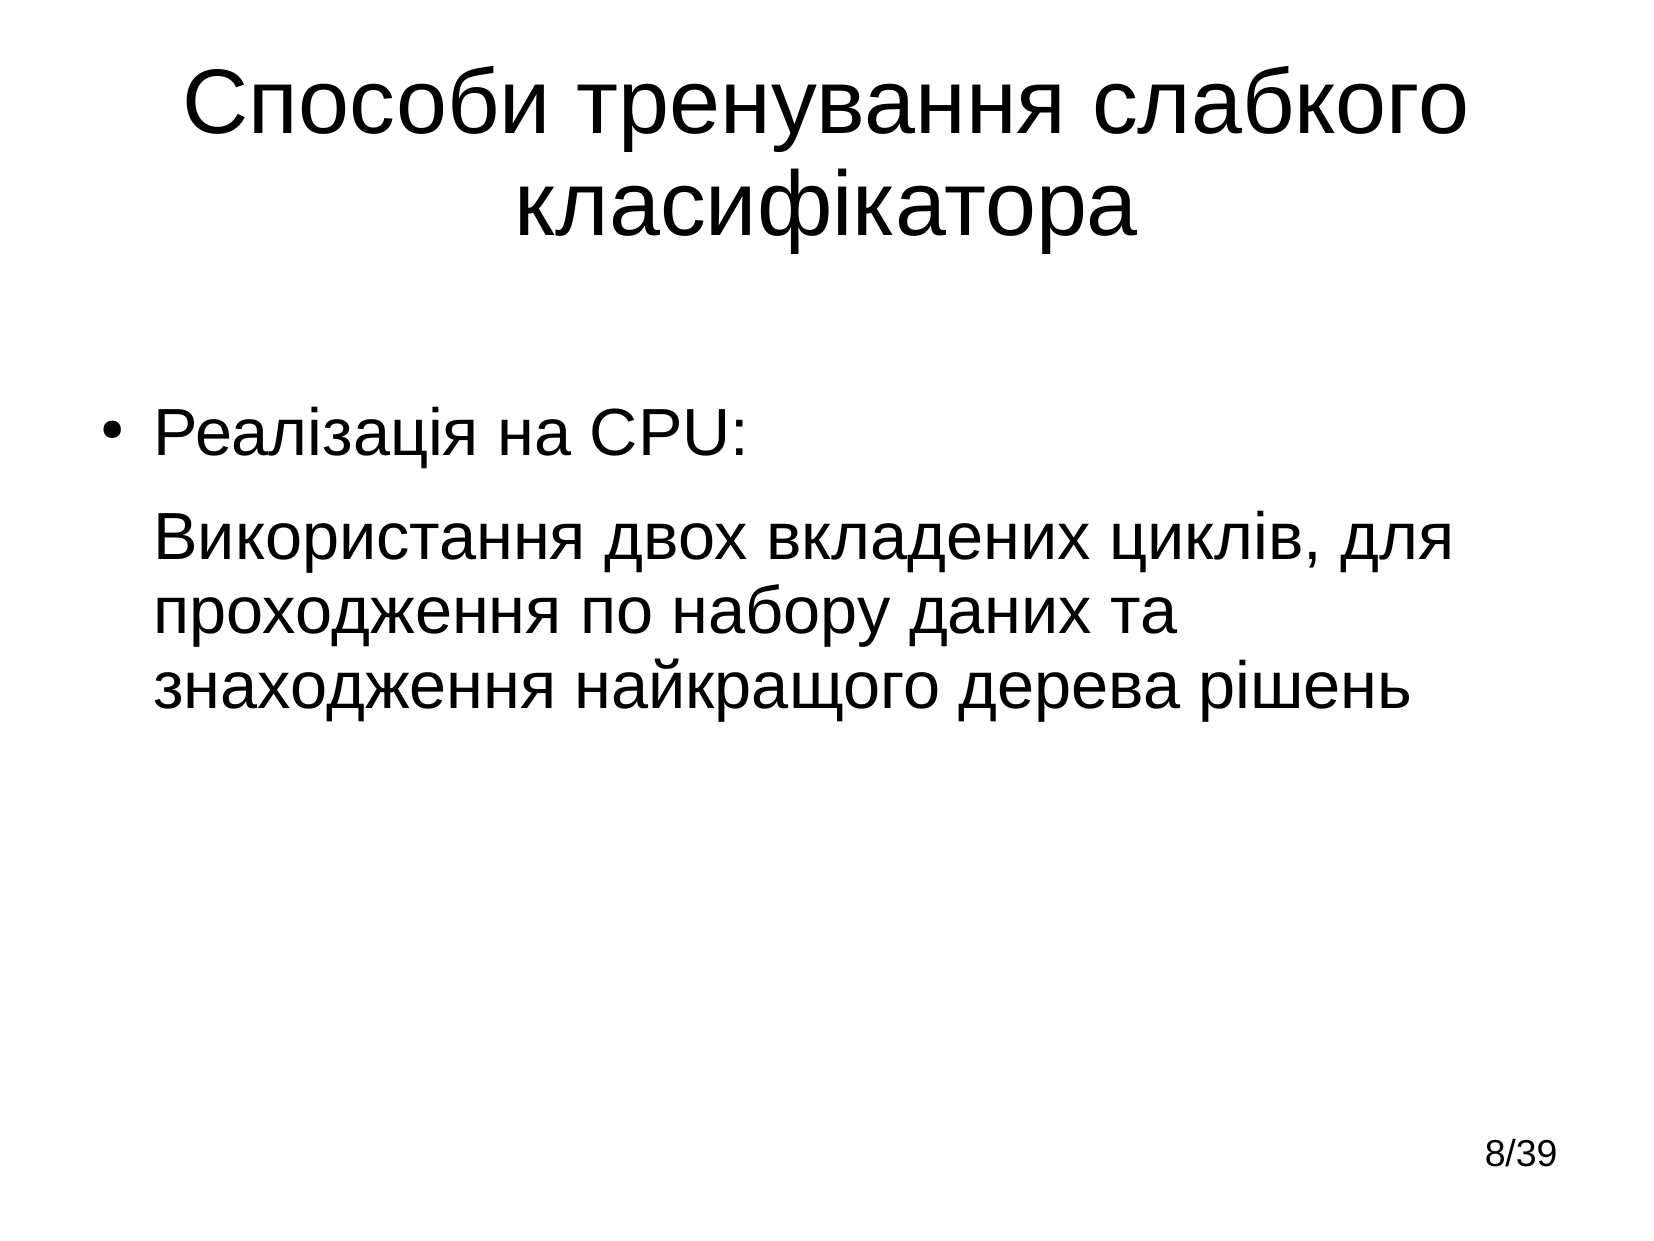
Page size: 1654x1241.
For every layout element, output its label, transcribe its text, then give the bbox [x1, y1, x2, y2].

title Cпособи тренування слабкого класифікатора [82, 49, 1571, 257]
list Реалізація на CPU: Використання двох вкладених циклів, для проходження по набору даних та знаходження найкращого дерева рішень [82, 290, 1571, 1010]
text_box 8/39 [1470, 1125, 1606, 1182]
